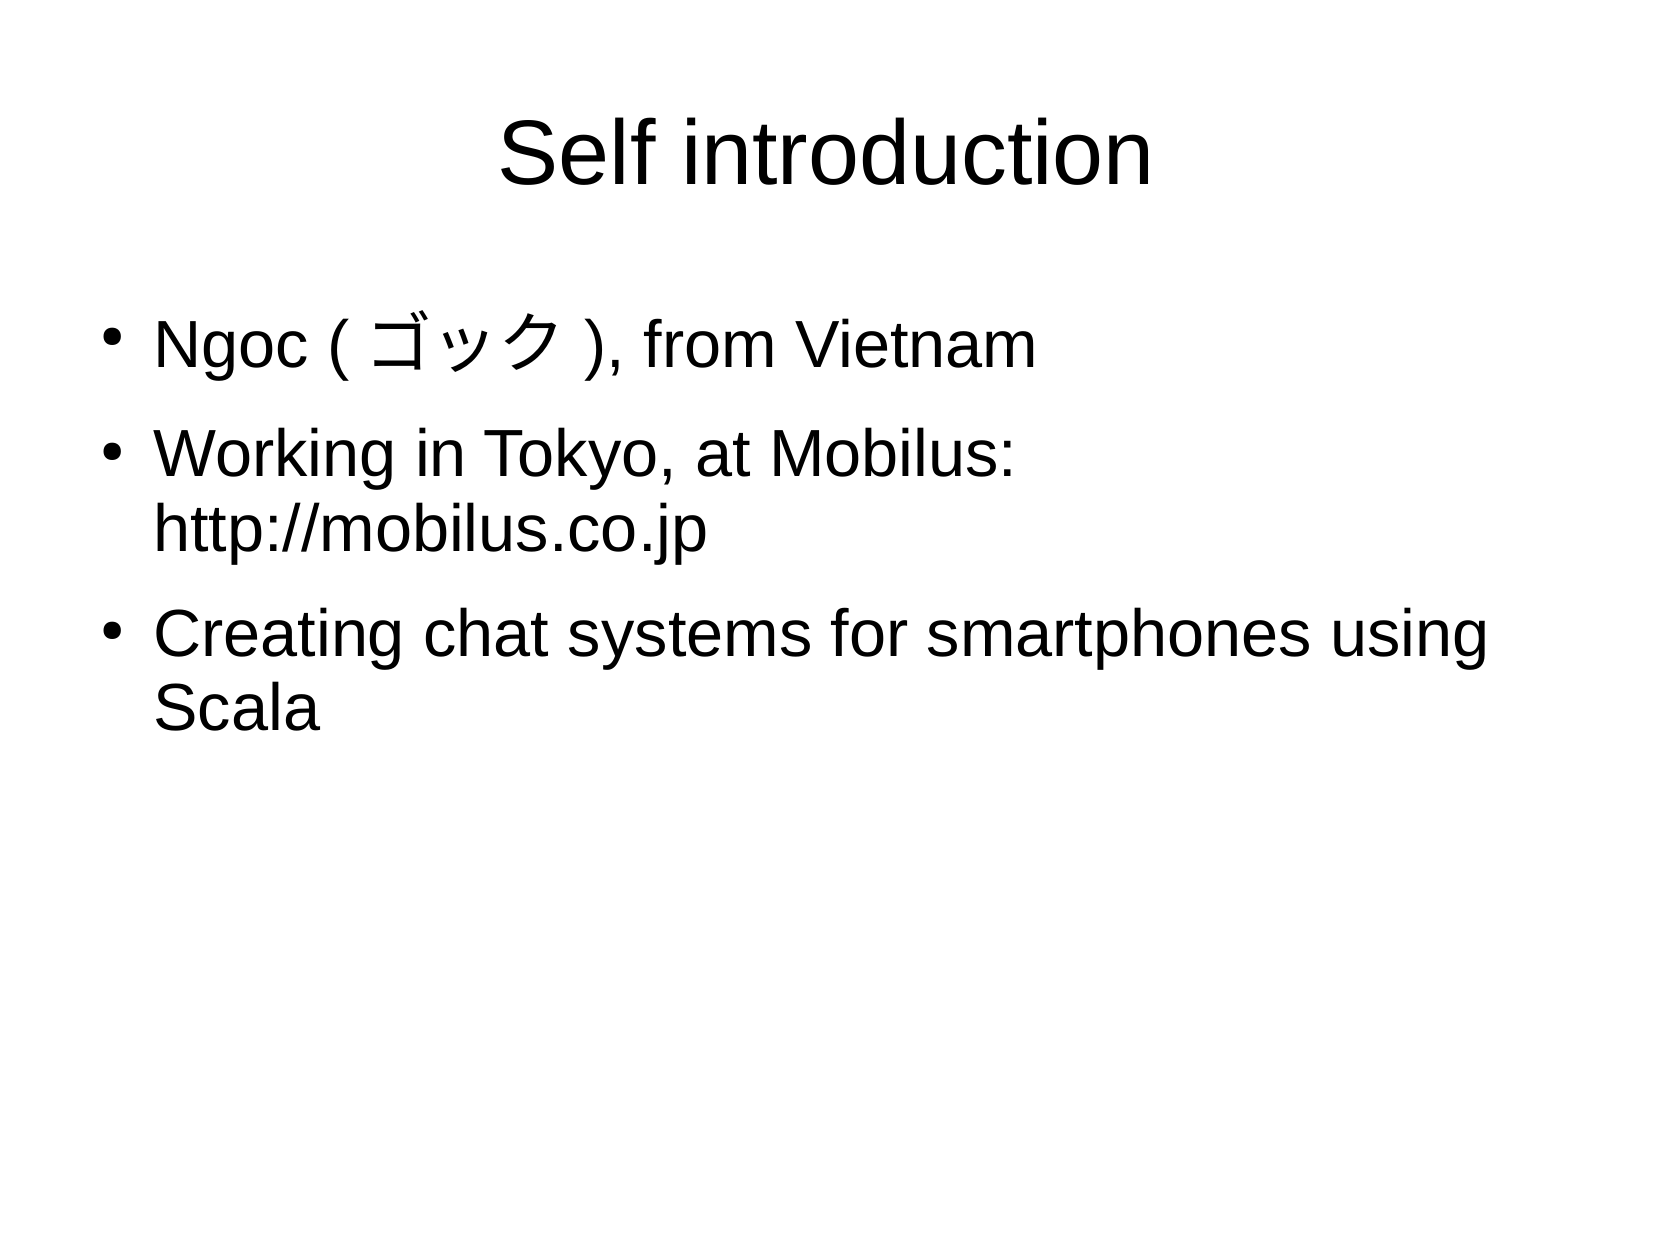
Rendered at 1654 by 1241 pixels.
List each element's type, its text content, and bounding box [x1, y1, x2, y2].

title Self introduction [82, 49, 1571, 257]
list Ngoc (ゴック), from Vietnam Working in Tokyo, at Mobilus: http://mobilus.co.jp Creating chat systems for smartphones using Scala [82, 290, 1538, 1010]
